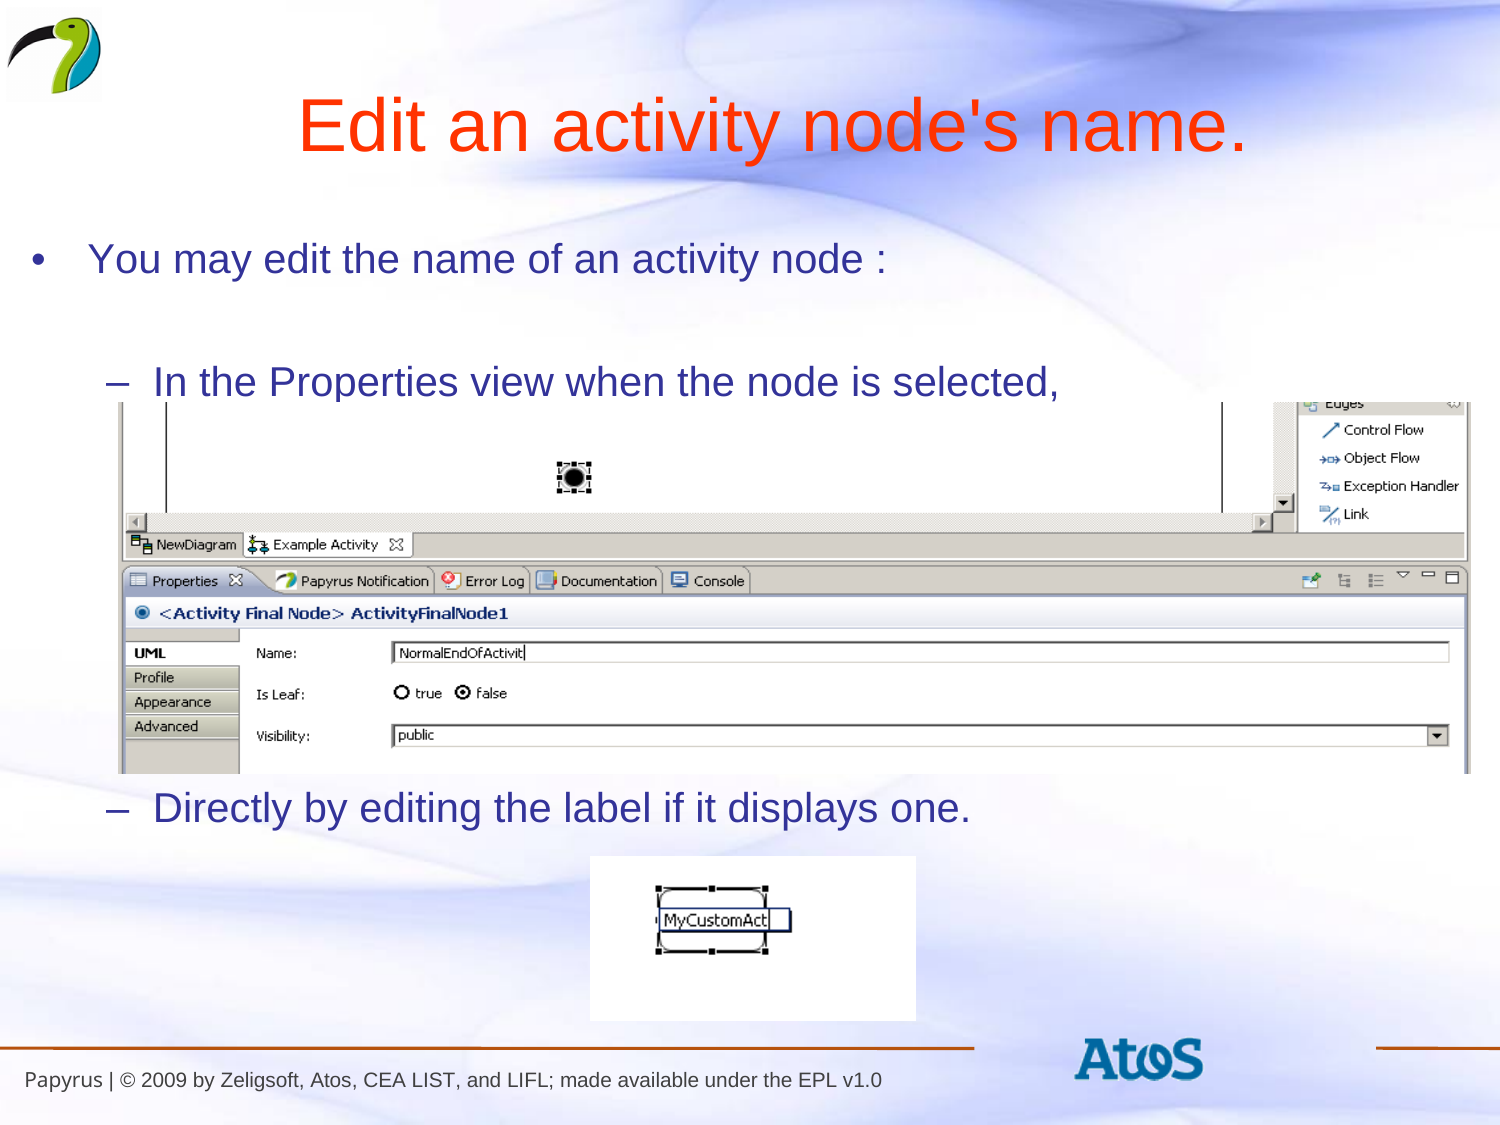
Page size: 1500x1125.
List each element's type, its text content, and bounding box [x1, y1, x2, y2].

picture [0, 0, 1500, 1125]
title Edit an activity node's name. [283, 64, 1264, 186]
list You may edit the name of an activity node : In the Properties view when the node is selected, Directly by editing the label if it displays one. [31, 236, 1469, 975]
